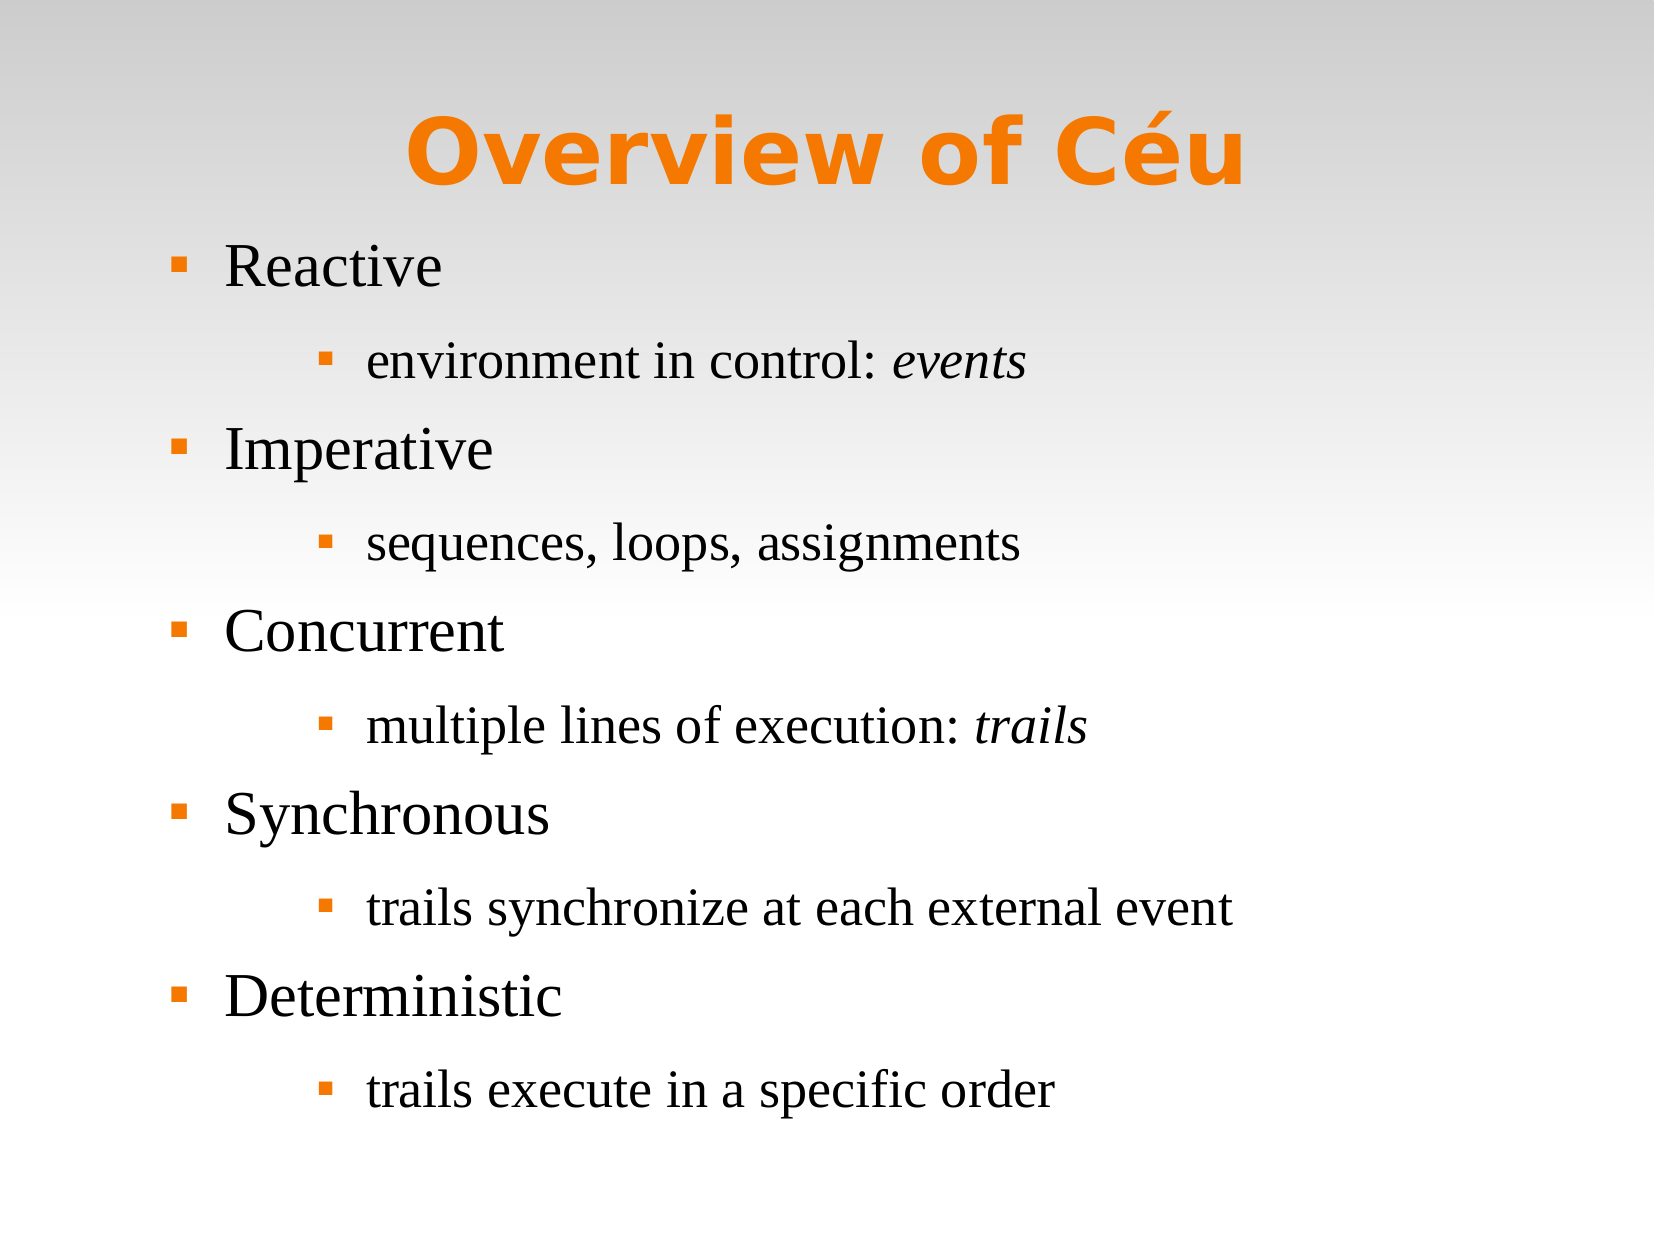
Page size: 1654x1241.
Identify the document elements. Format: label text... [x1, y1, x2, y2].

title Overview of Céu [82, 49, 1571, 231]
list Reactive environment in control: events Imperative sequences, loops, assignments Concurrent multiple lines of execution: trails Synchronous trails synchronize at each external event Deterministic trails execute in a specific order [82, 231, 1571, 1179]
